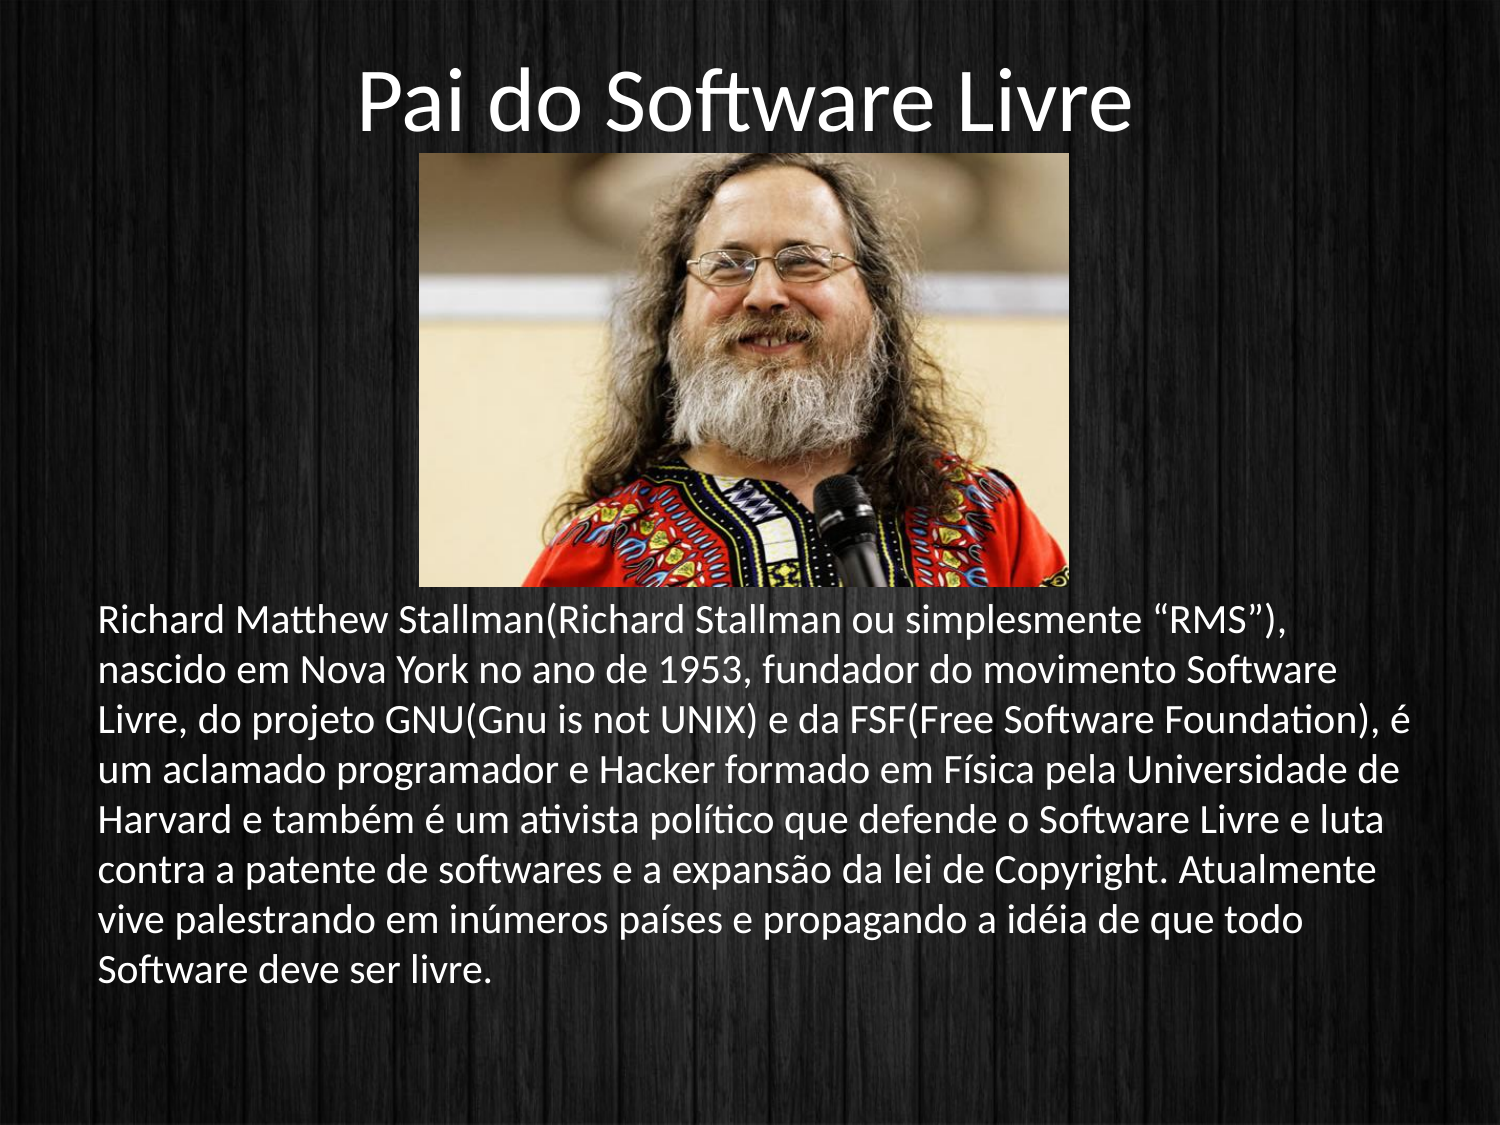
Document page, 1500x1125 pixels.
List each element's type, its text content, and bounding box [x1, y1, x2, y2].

picture [0, 0, 1500, 1125]
text_box Richard Matthew Stallman(Richard Stallman ou simplesmente “RMS”), nascido em Nova York no ano de 1953, fundador do movimento Software Livre, do projeto GNU(Gnu is not UNIX) e da FSF(Free Software Foundation), é um aclamado programador e Hacker formado em Física pela Universidade de Harvard e também é um ativista político que defende o Software Livre e luta contra a patente de softwares e a expansão da lei de Copyright. Atualmente vive palestrando em inúmeros países e propagando a idéia de que todo Software deve ser livre. [82, 584, 1441, 1000]
title Pai do Software Livre [70, 1, 1421, 189]
